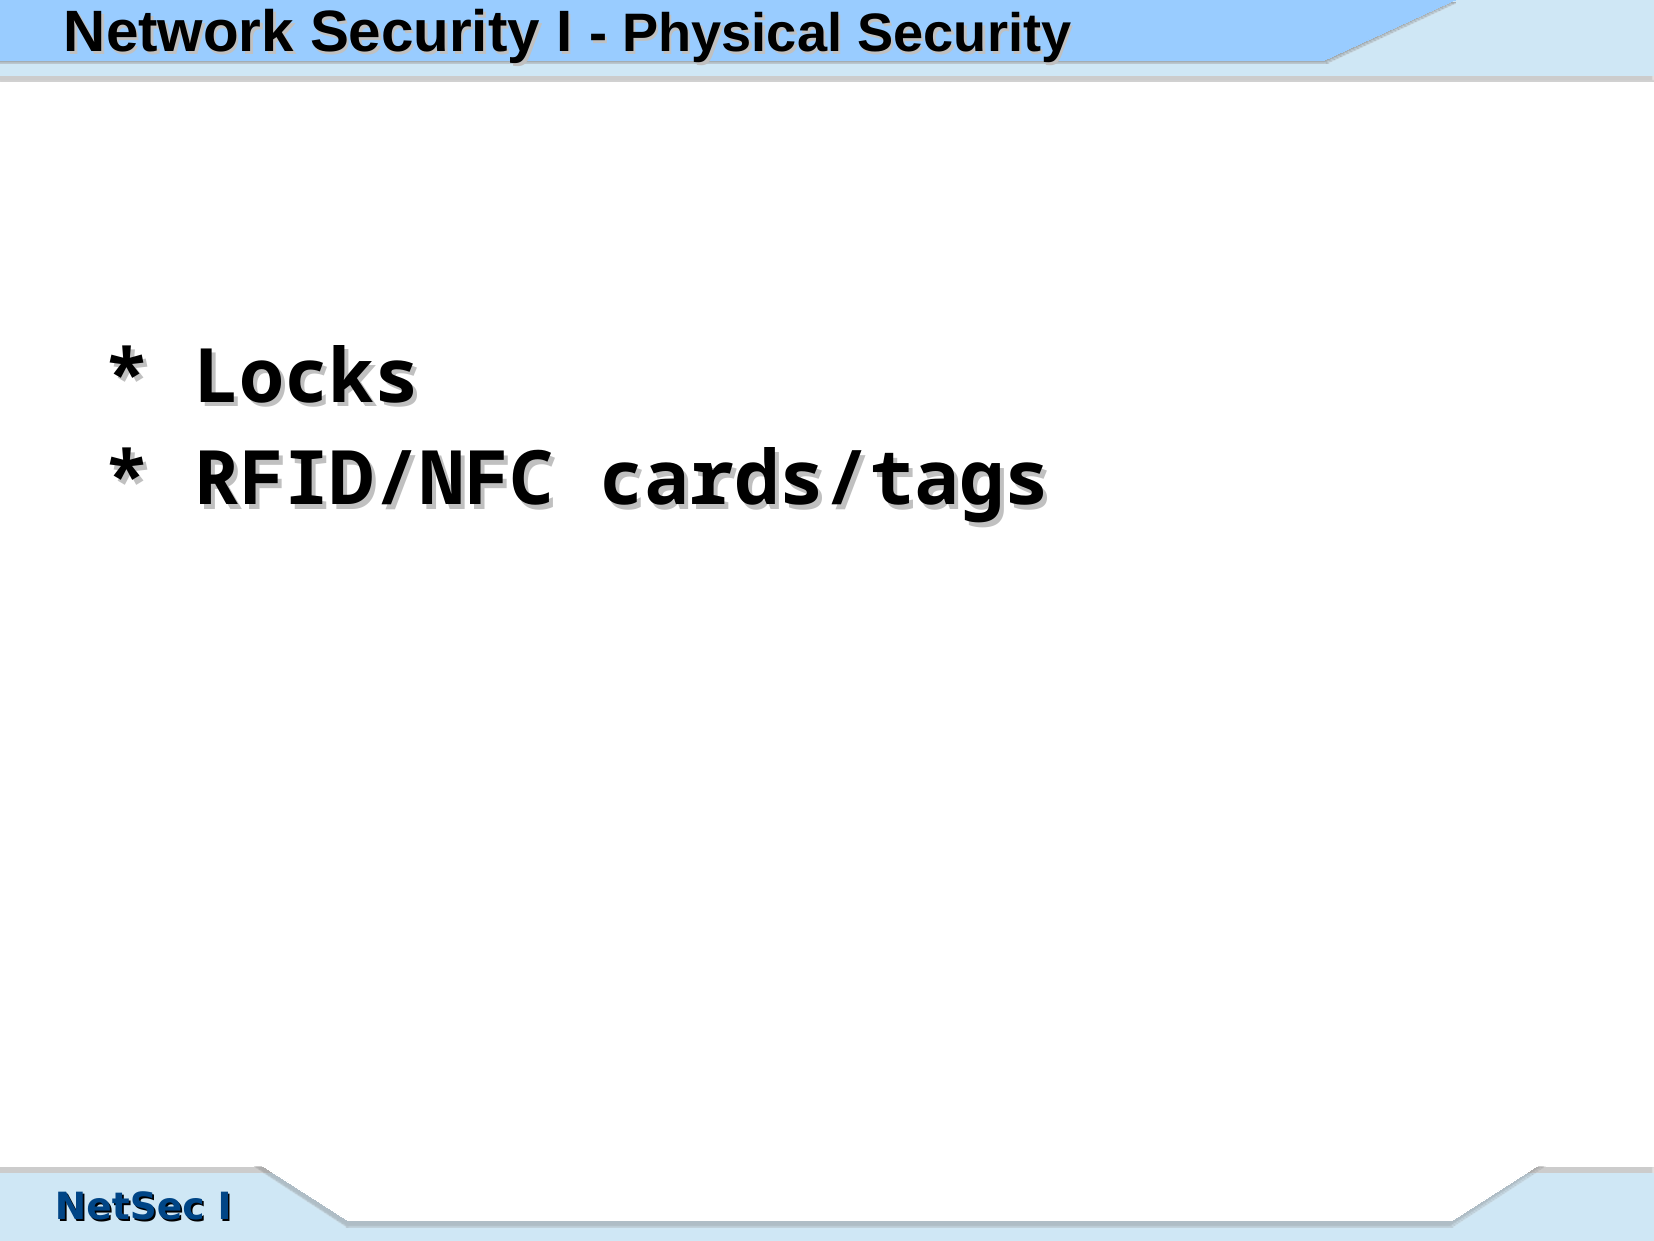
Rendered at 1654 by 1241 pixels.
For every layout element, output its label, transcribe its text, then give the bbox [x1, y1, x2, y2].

title Network Security I - Physical Security [31, 0, 1520, 65]
text_box * Locks * RFID/NFC cards/tags [90, 315, 1249, 649]
